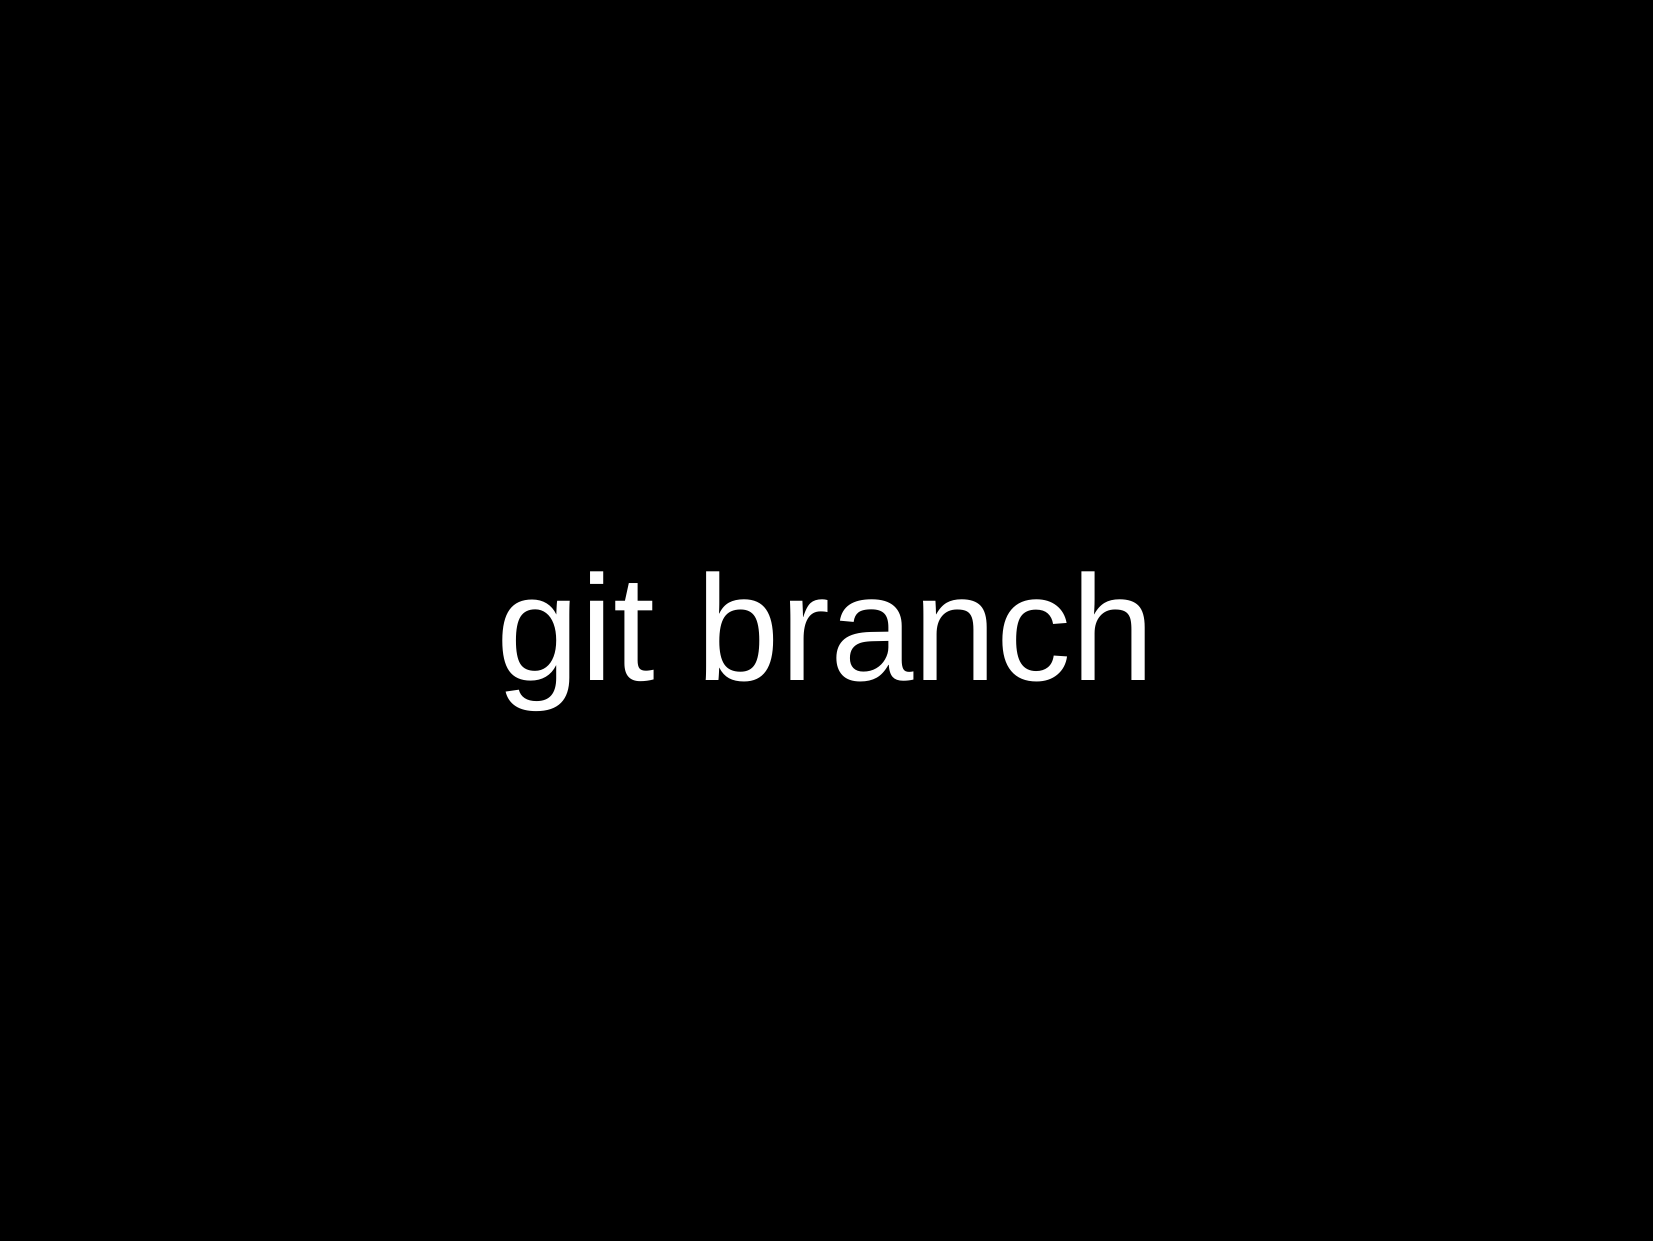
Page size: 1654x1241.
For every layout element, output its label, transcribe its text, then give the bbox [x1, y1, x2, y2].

title git branch [82, 525, 1571, 733]
